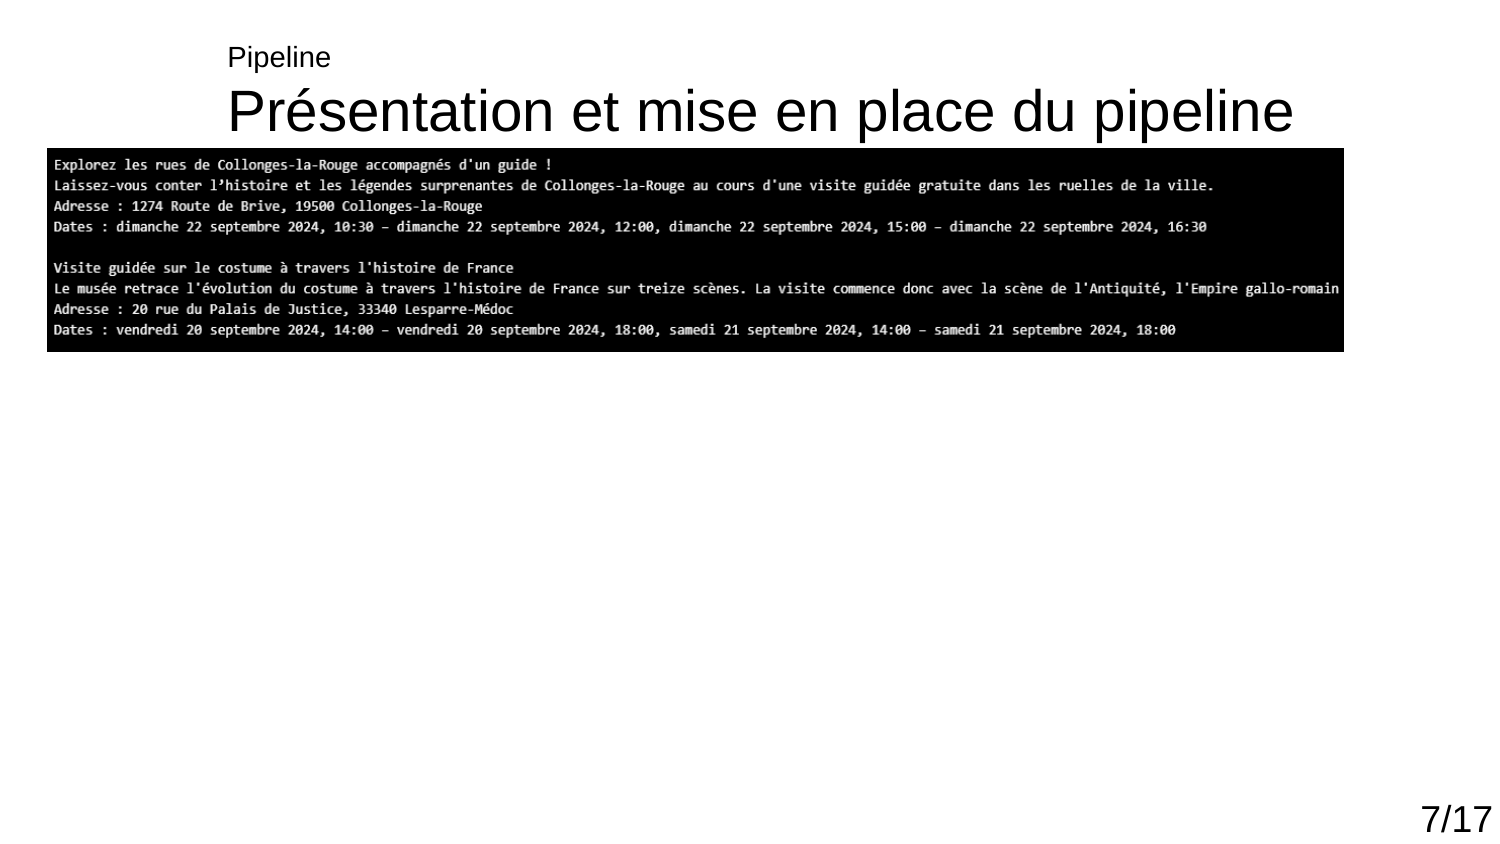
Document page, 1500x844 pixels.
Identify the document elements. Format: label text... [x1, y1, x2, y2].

text_box 7/17 [1405, 791, 1500, 844]
title Pipeline Présentation et mise en place du pipeline [212, 23, 1368, 174]
picture [47, 148, 1344, 352]
